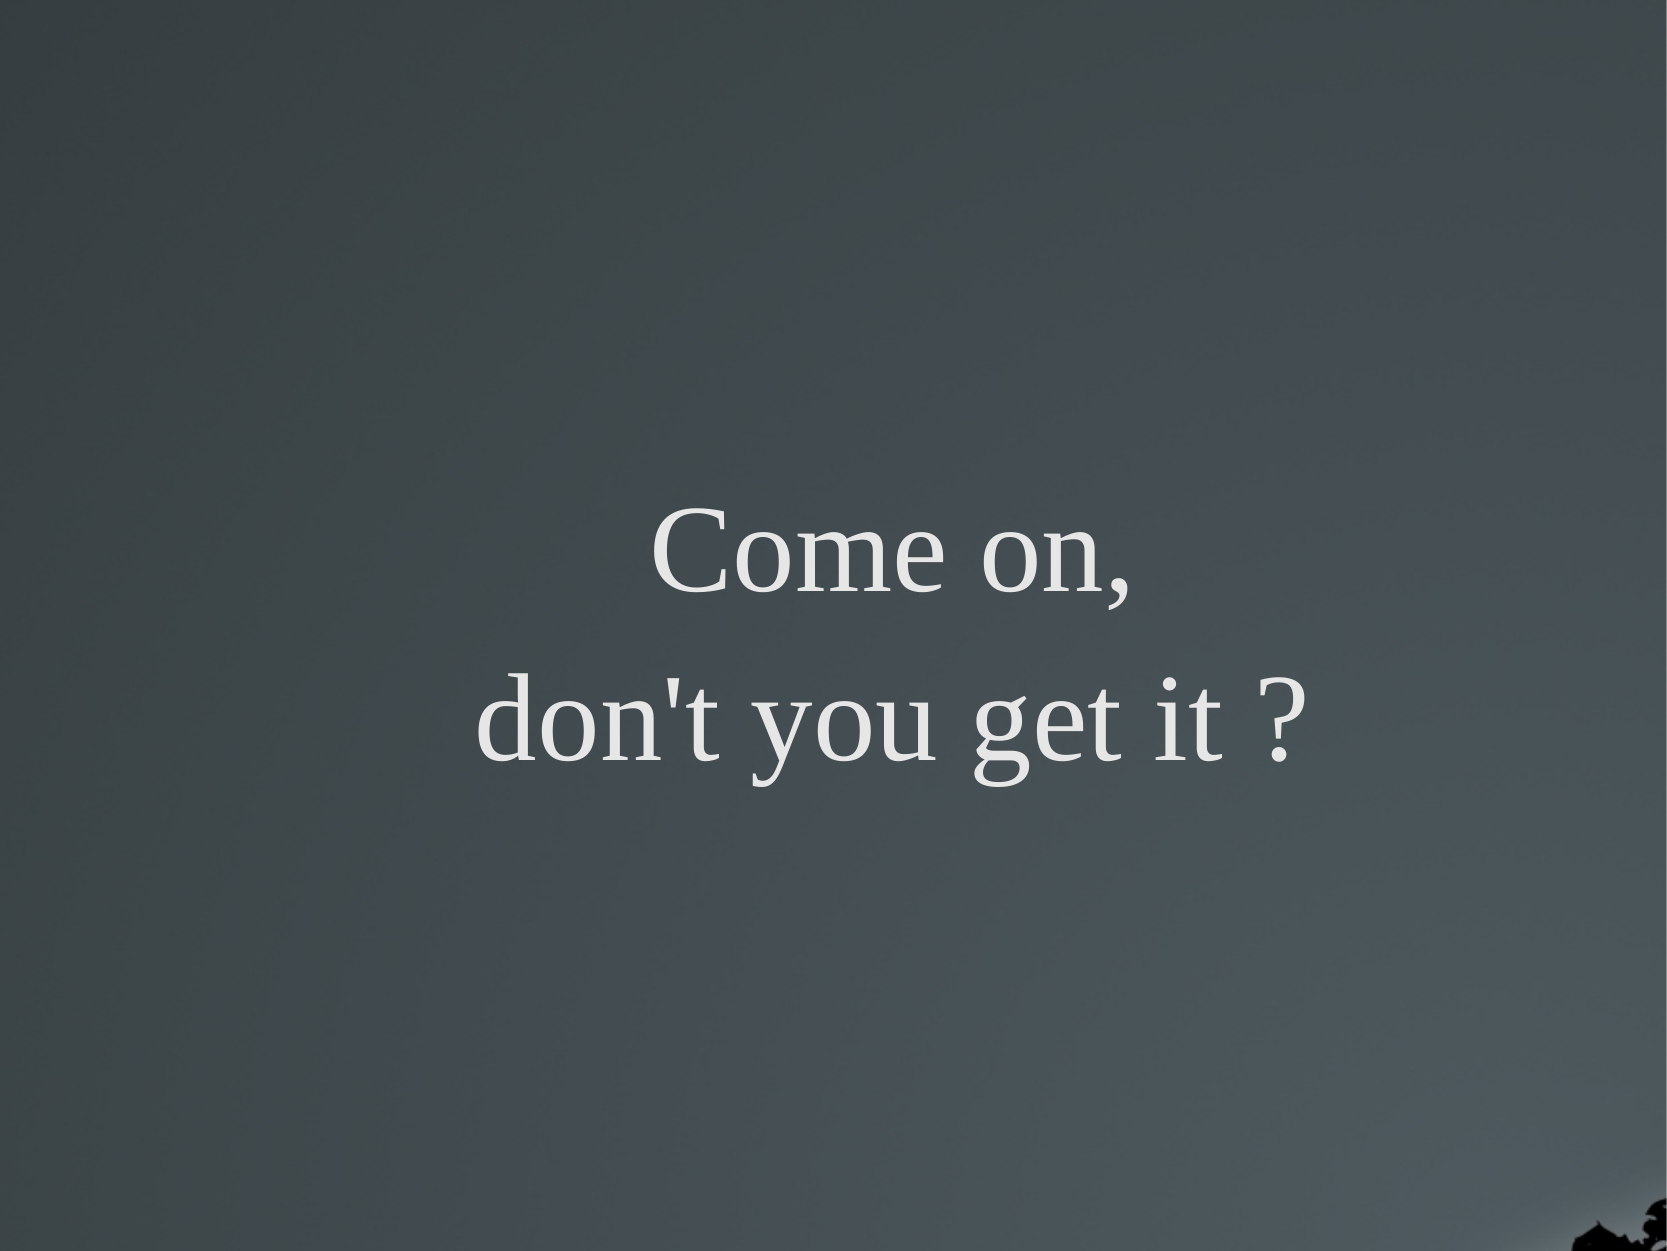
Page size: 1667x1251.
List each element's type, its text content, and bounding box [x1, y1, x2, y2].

text_box Come on, don't you get it ? [142, 471, 1607, 805]
picture [0, 0, 1667, 1251]
